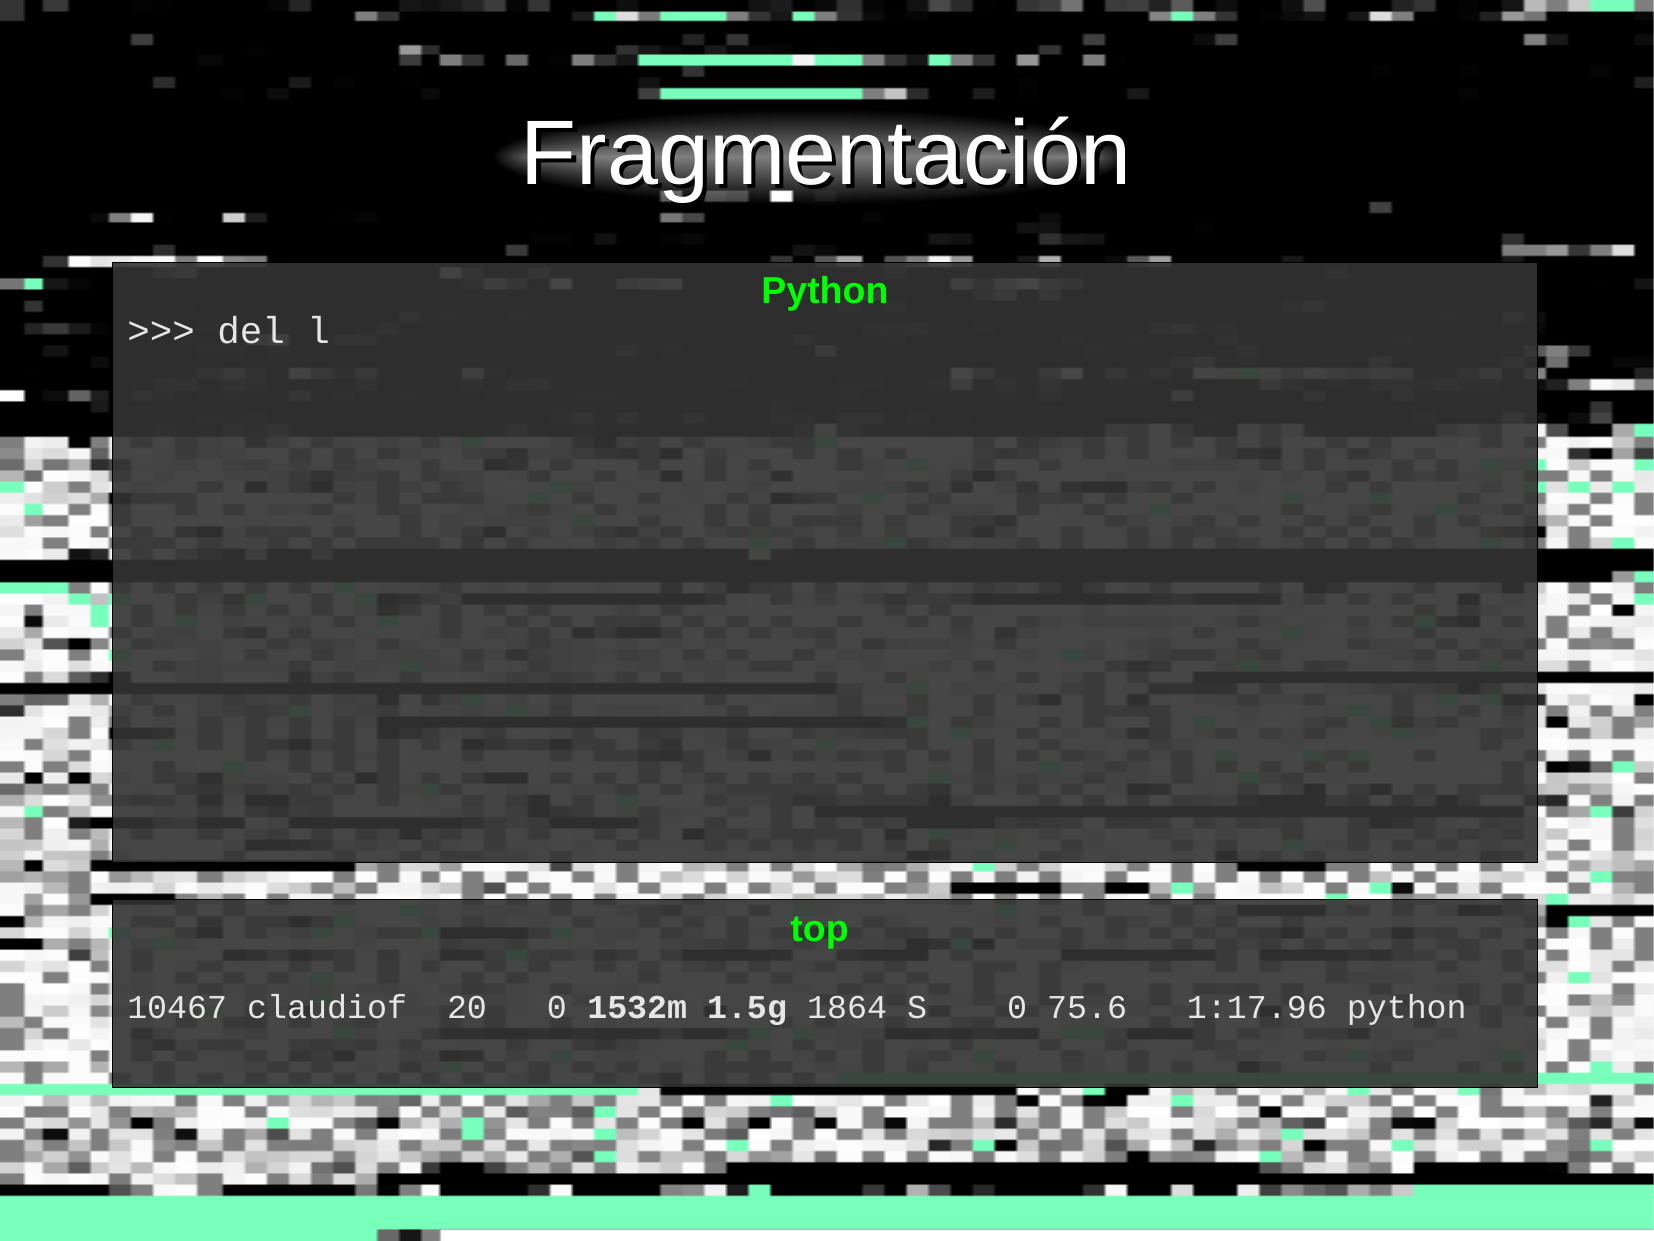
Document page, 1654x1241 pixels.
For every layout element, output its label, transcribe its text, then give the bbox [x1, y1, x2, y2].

picture [0, 0, 1654, 1241]
text_box top 10467 claudiof 20 0 1532m 1.5g 1864 S 0 75.6 1:17.96 python [112, 899, 1538, 1088]
title Fragmentación [82, 49, 1571, 257]
text_box Python >>> del l [112, 262, 1538, 863]
